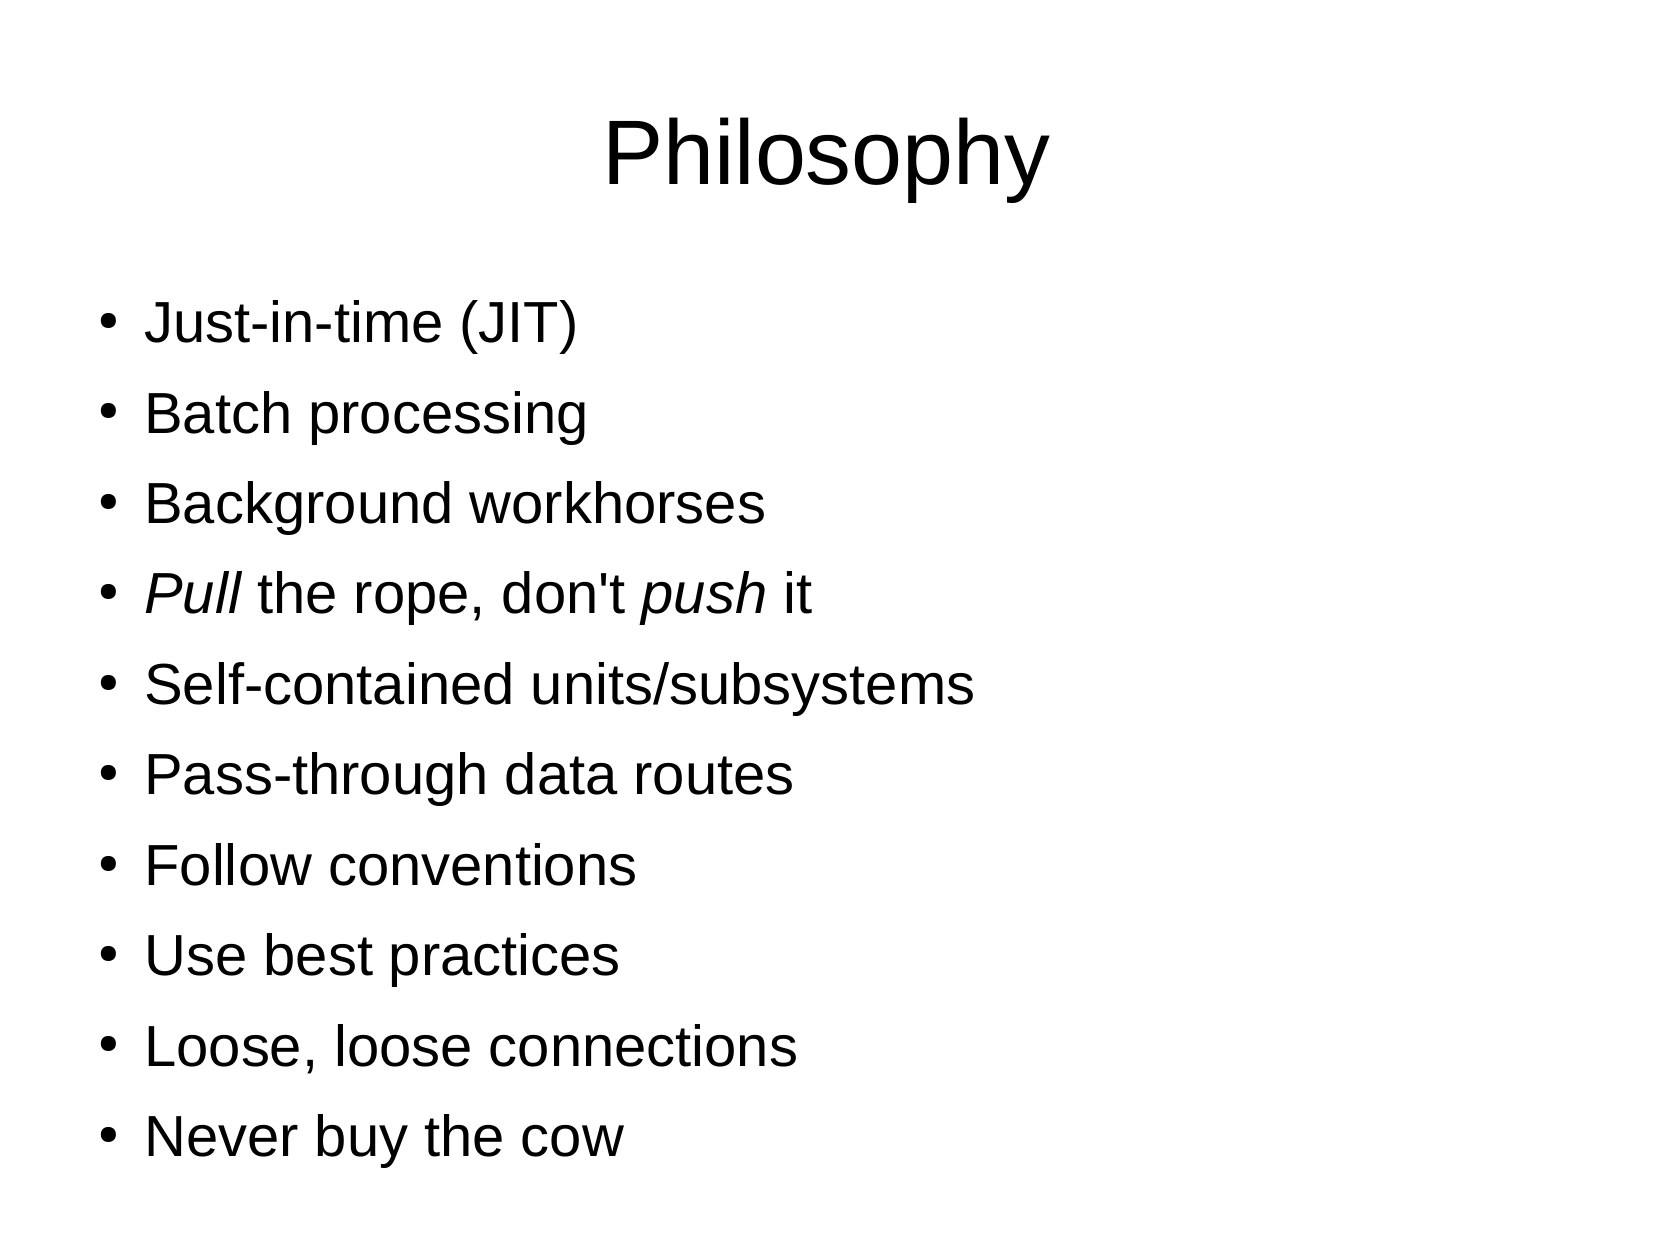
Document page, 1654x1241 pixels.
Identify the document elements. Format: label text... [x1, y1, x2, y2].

list Just-in-time (JIT) Batch processing Background workhorses Pull the rope, don't push it Self-contained units/subsystems Pass-through data routes Follow conventions Use best practices Loose, loose connections Never buy the cow [82, 290, 1571, 1182]
title Philosophy [82, 49, 1571, 257]
